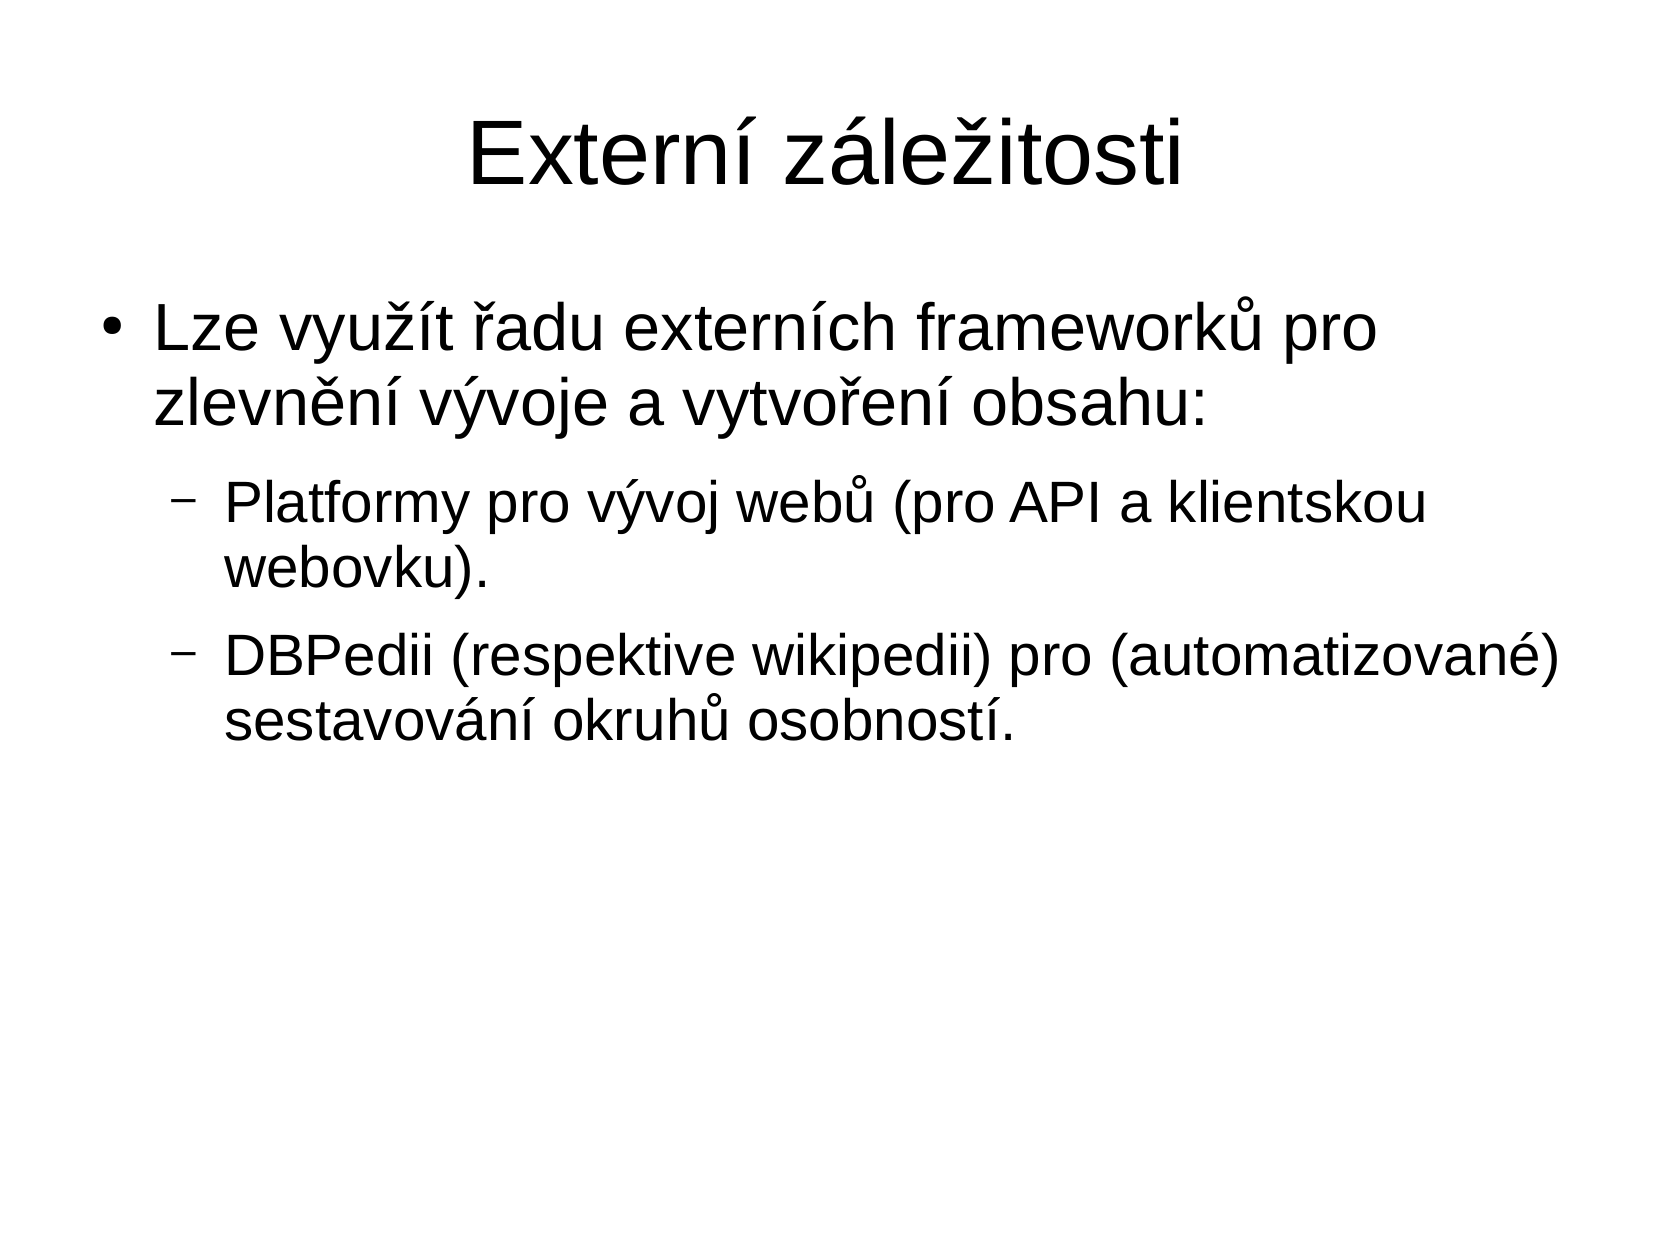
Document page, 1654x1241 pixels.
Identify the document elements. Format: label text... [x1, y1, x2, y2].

list Lze využít řadu externích frameworků pro zlevnění vývoje a vytvoření obsahu: Platformy pro vývoj webů (pro API a klientskou webovku). DBPedii (respektive wikipedii) pro (automatizované) sestavování okruhů osobností. [82, 290, 1571, 1010]
title Externí záležitosti [82, 49, 1571, 257]
